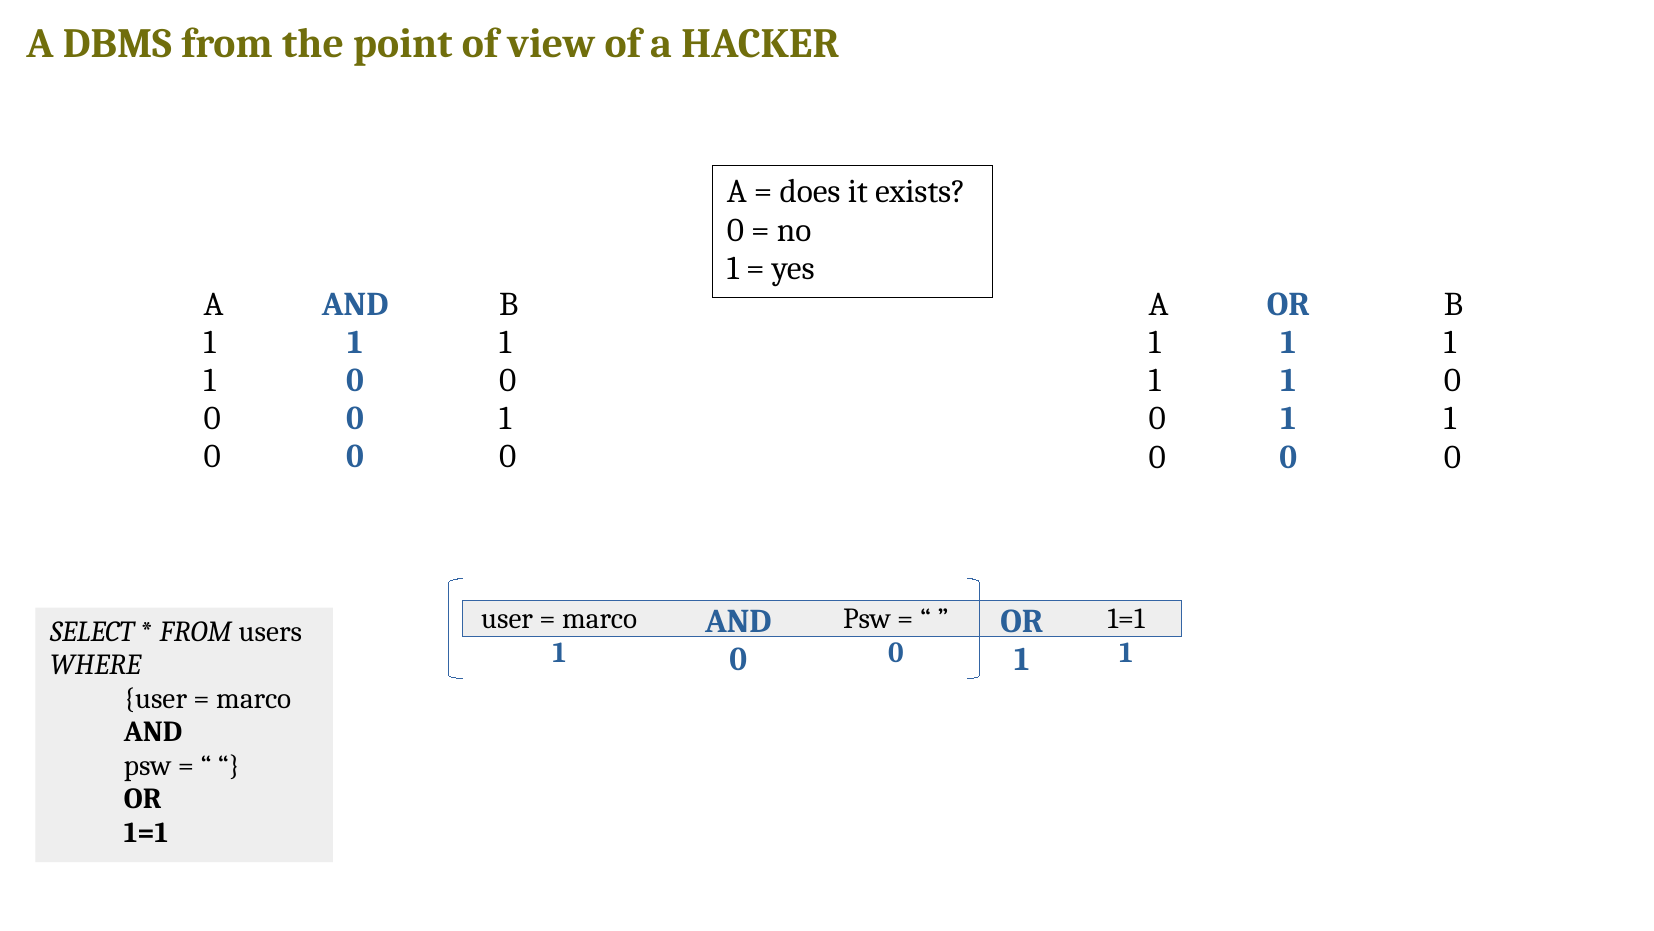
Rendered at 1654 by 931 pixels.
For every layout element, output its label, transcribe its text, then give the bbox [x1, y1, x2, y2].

text_box OR 1 [985, 595, 1061, 689]
text_box B 1 0 1 0 [1429, 277, 1480, 488]
text_box [788, 600, 799, 637]
text_box [656, 600, 690, 637]
text_box AND 0 [690, 595, 788, 689]
text_box A 1 1 0 0 [188, 277, 240, 488]
text_box A = does it exists? 0 = no 1 = yes [712, 165, 993, 298]
text_box A DBMS from the point of view of a HACKER [11, 12, 1193, 77]
text_box 1=1 1 [1029, 595, 1223, 679]
text_box Psw = “ ” 0 [799, 595, 985, 679]
text_box B 1 0 1 0 [484, 277, 535, 488]
text_box SELECT * FROM users WHERE {user = marco AND psw = “ “} OR 1=1 [35, 607, 333, 863]
text_box user = marco 1 [462, 595, 656, 679]
text_box OR 1 1 1 0 [1252, 277, 1327, 488]
text_box AND 1 0 0 0 [307, 277, 405, 488]
text_box A 1 1 0 0 [1133, 277, 1185, 488]
